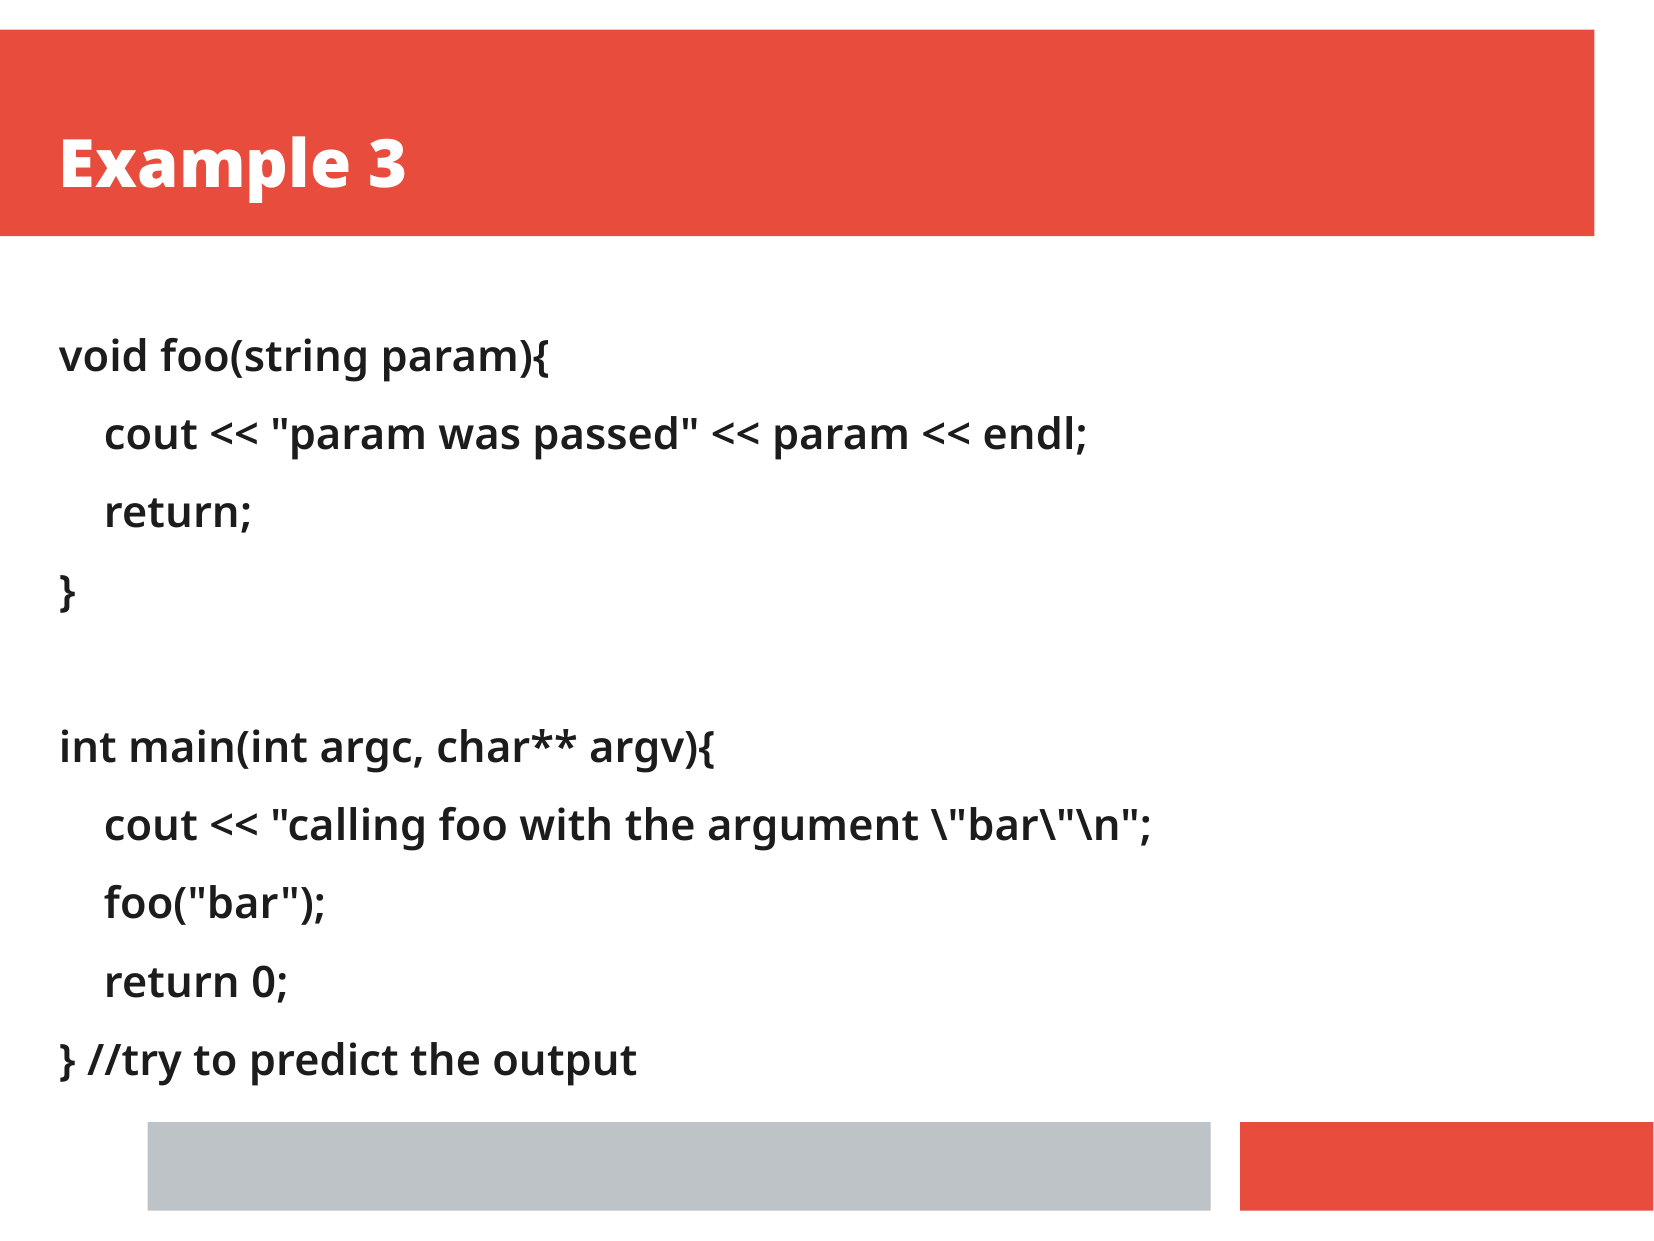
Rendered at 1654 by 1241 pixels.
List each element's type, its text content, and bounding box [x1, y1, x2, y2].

title Example 3 [59, 59, 1595, 207]
list void foo(string param){ cout << "param was passed" << param << endl; return; } int main(int argc, char** argv){ cout << "calling foo with the argument \"bar\"\n"; foo("bar"); return 0; } //try to predict the output [59, 324, 1565, 1093]
